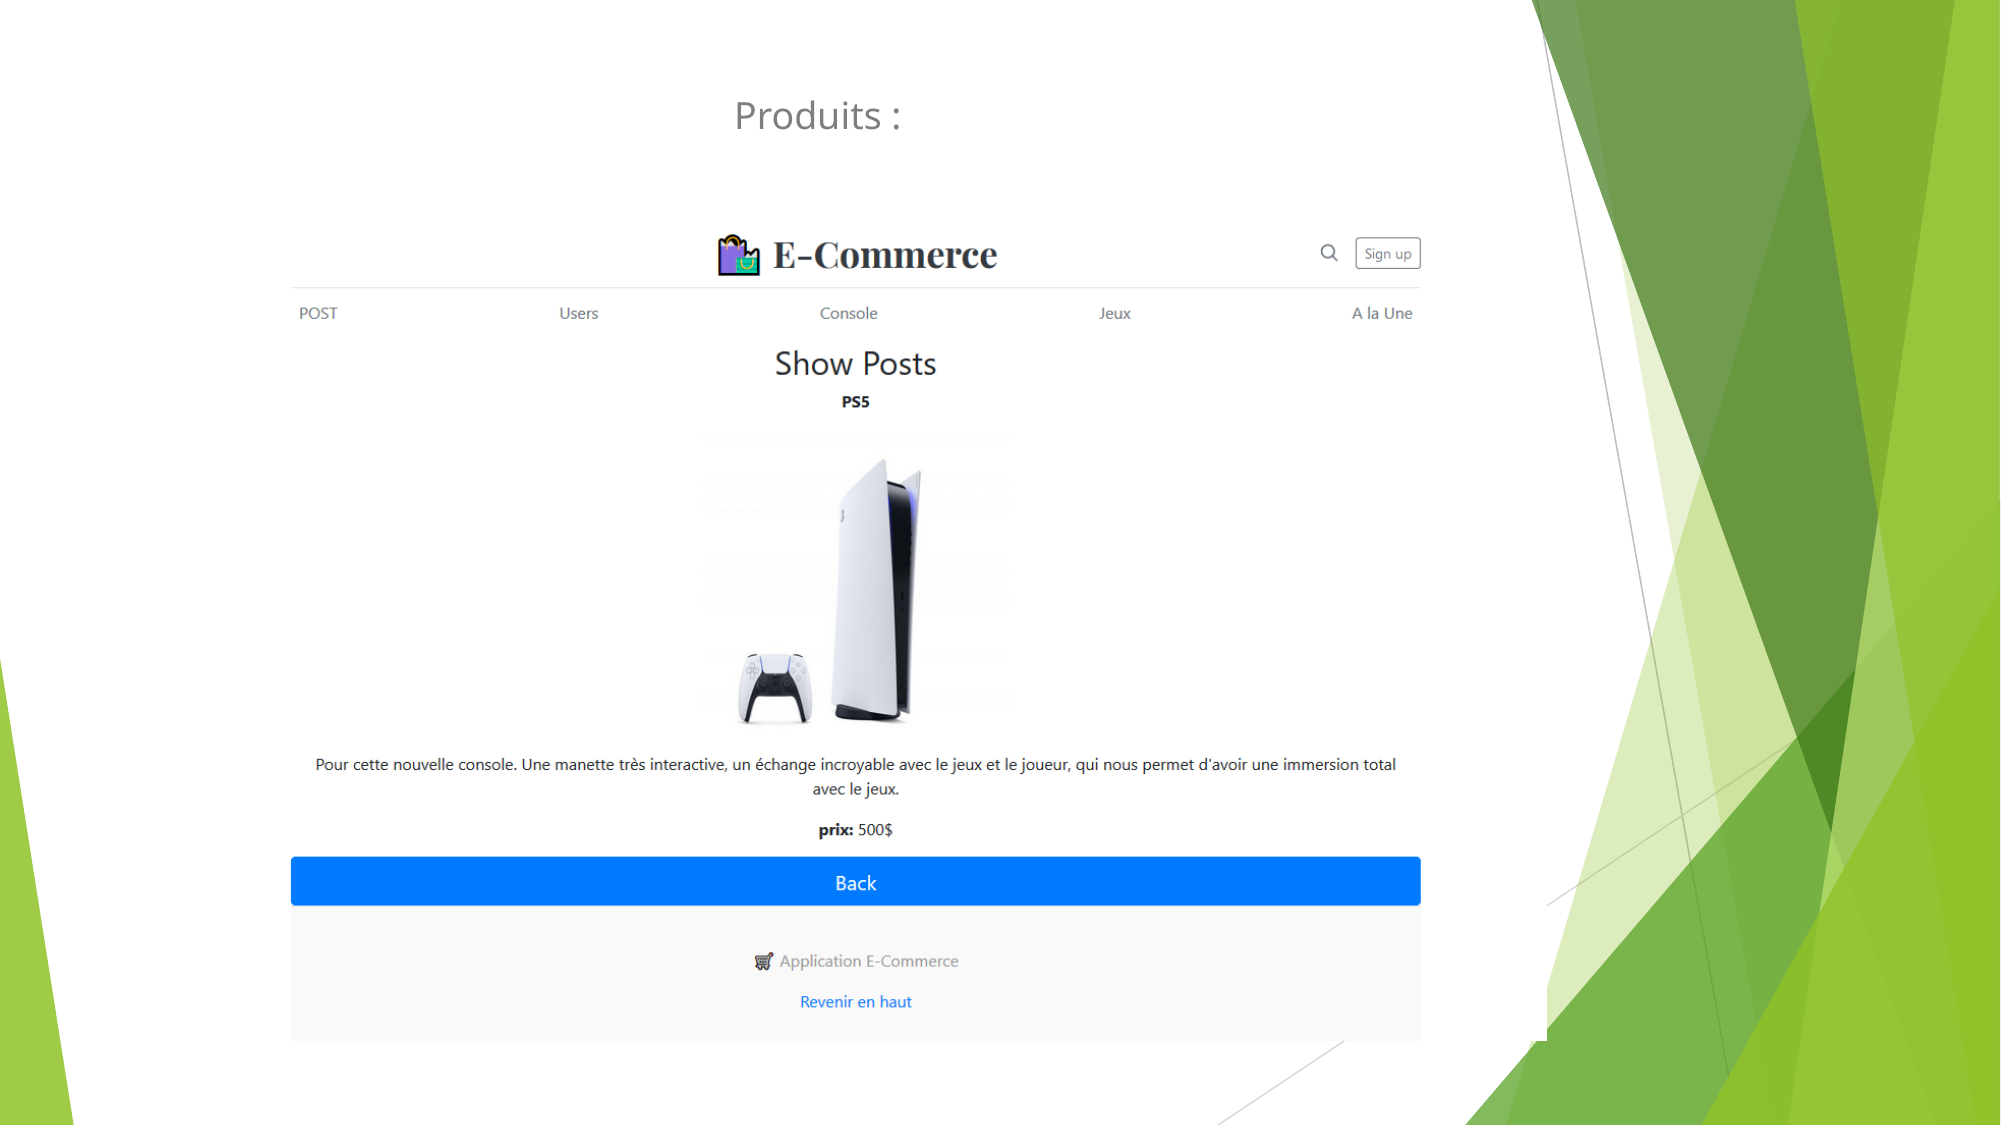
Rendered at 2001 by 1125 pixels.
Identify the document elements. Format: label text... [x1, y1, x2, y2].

text_box Produits : [143, 84, 1503, 162]
picture [240, 220, 1547, 1041]
